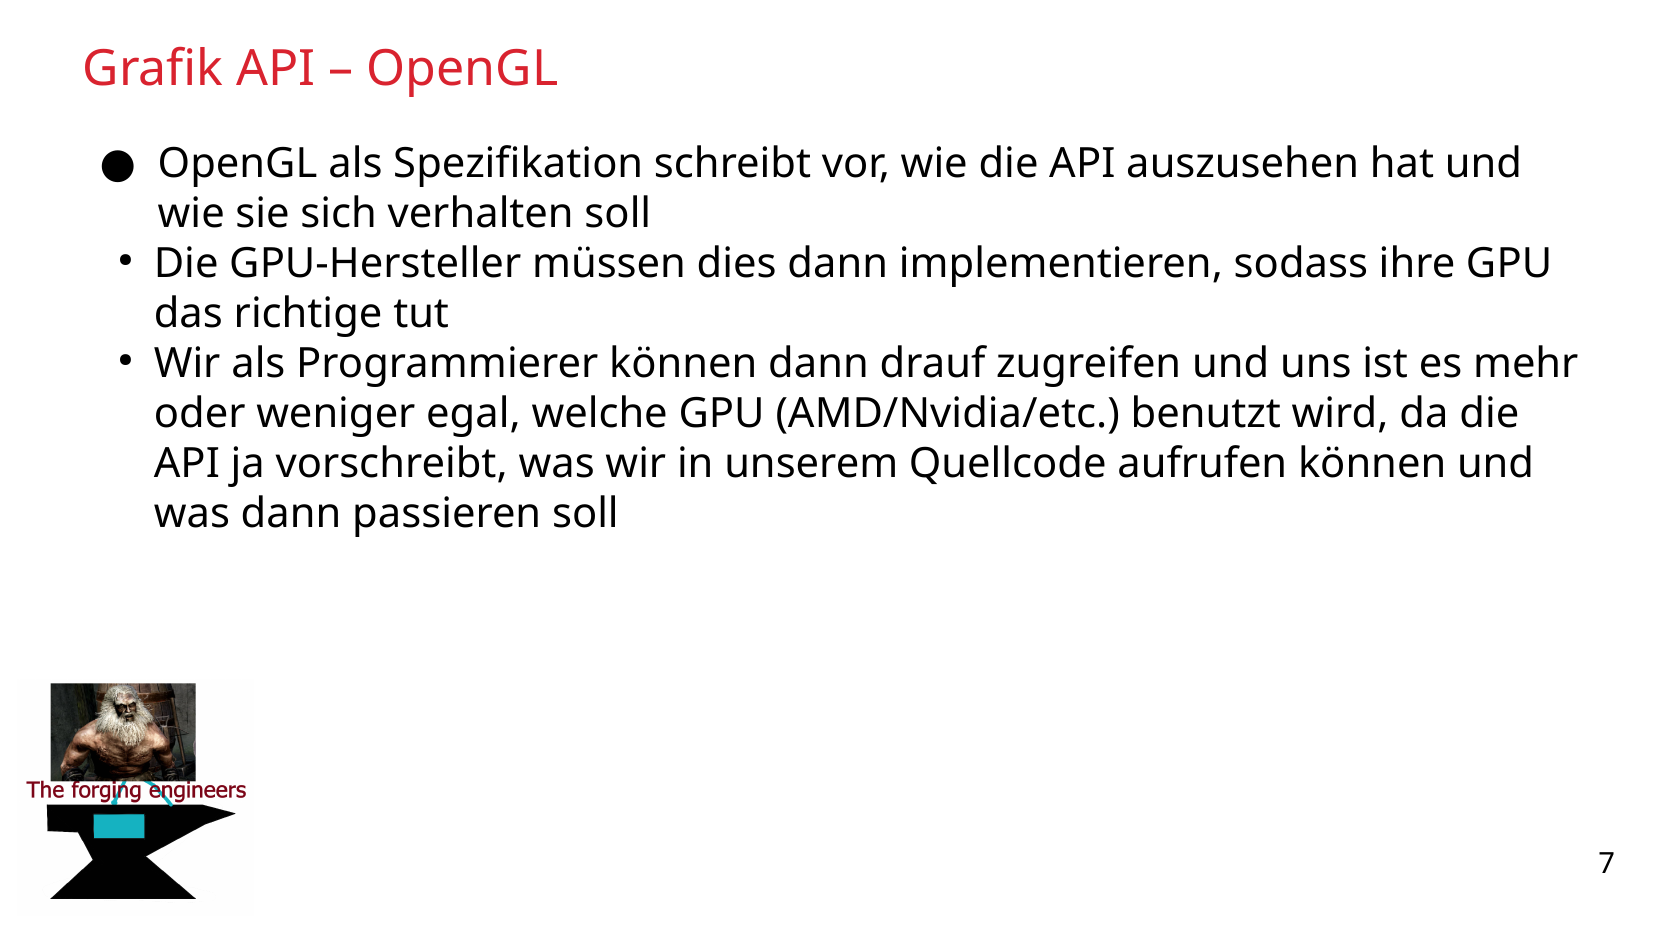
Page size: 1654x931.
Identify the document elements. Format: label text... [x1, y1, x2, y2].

text_box OpenGL als Spezifikation schreibt vor, wie die API auszusehen hat und wie sie sich verhalten soll Die GPU-Hersteller müssen dies dann implementieren, sodass ihre GPU das richtige tut Wir als Programmierer können dann drauf zugreifen und uns ist es mehr oder weniger egal, welche GPU (AMD/Nvidia/etc.) benutzt wird, da die API ja vorschreibt, was wir in unserem Quellcode aufrufen können und was dann passieren soll [82, 135, 1583, 650]
title Grafik API – OpenGL [82, 37, 1571, 95]
picture [17, 679, 254, 916]
